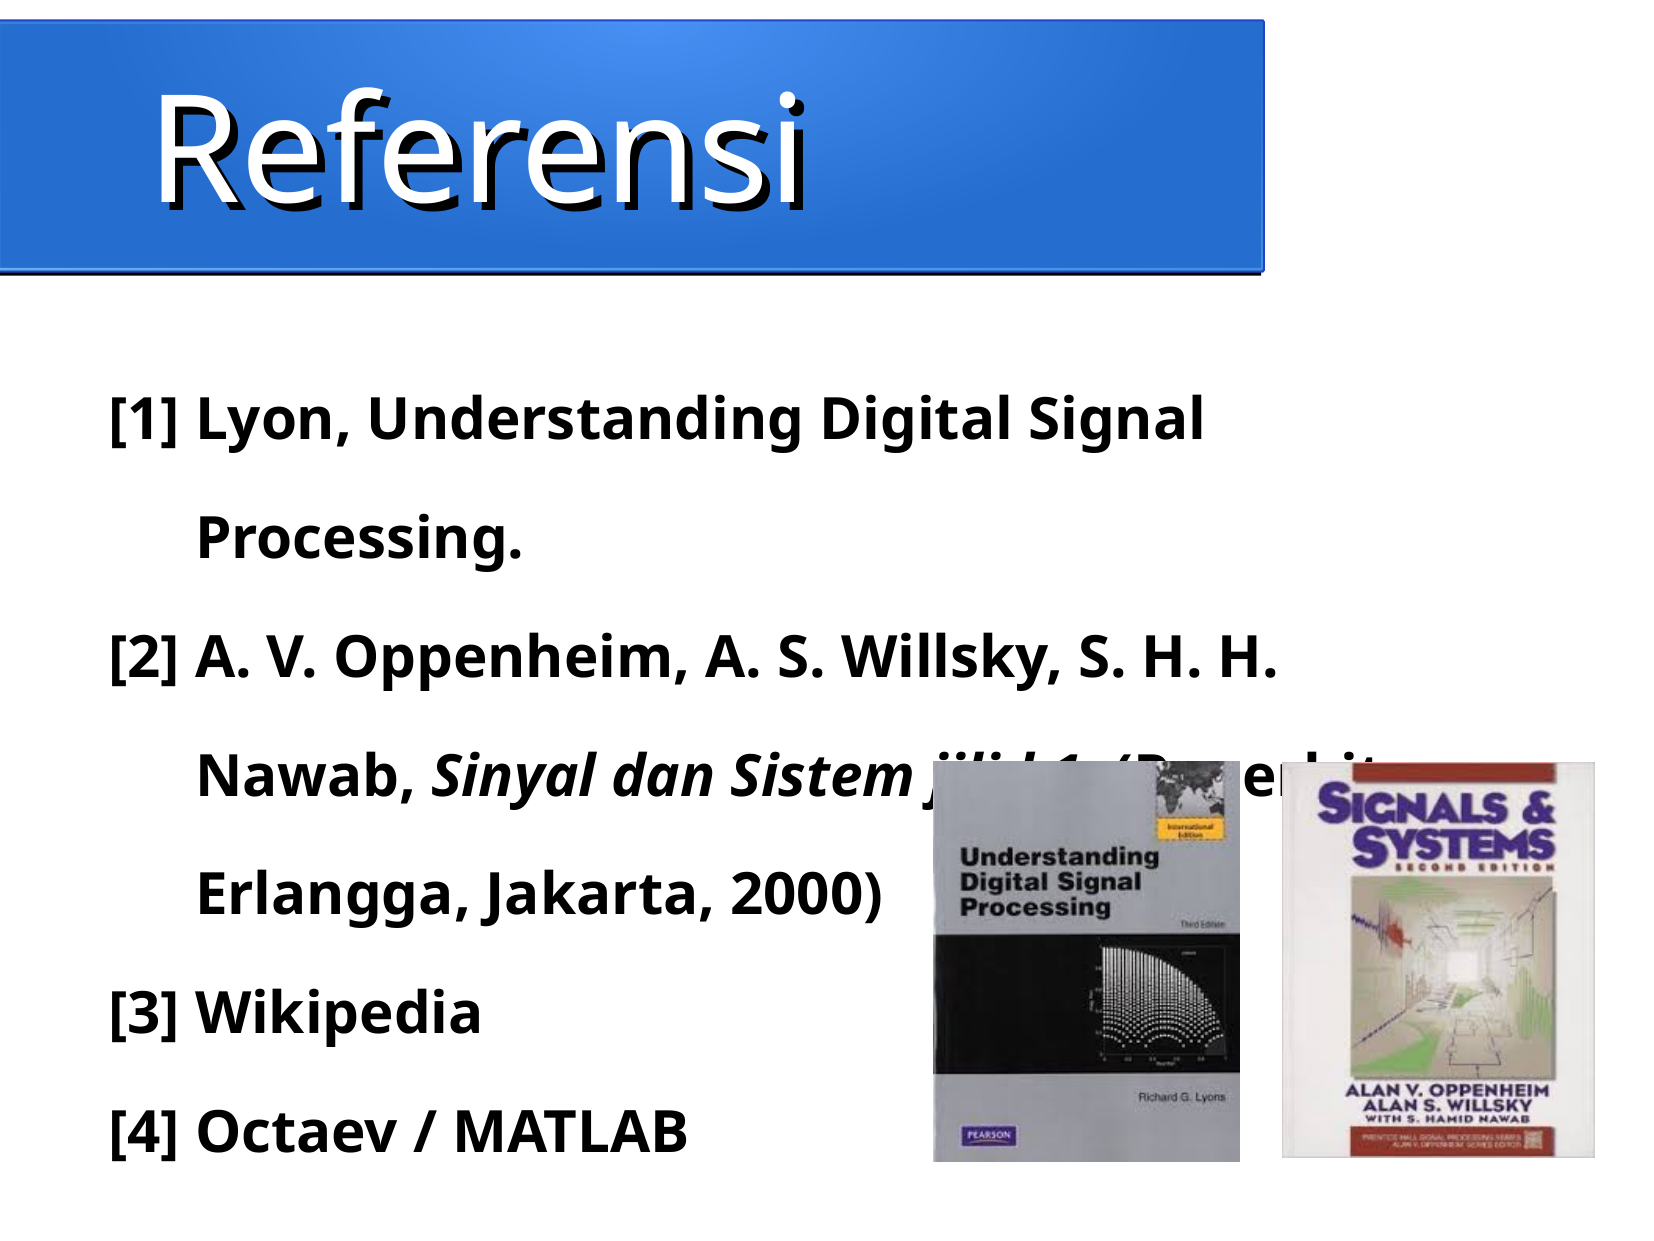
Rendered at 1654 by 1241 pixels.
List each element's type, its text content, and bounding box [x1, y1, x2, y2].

picture [1282, 762, 1595, 1158]
picture [933, 761, 1240, 1162]
text_box Referensi [147, 60, 1216, 229]
text_box Lyon, Understanding Digital Signal Processing. A. V. Oppenheim, A. S. Willsky, S. H. H. Nawab, Sinyal dan Sistem jilid 1, (Penerbit Erlangga, Jakarta, 2000) Wikipedia Octaev / MATLAB [93, 330, 1546, 1003]
